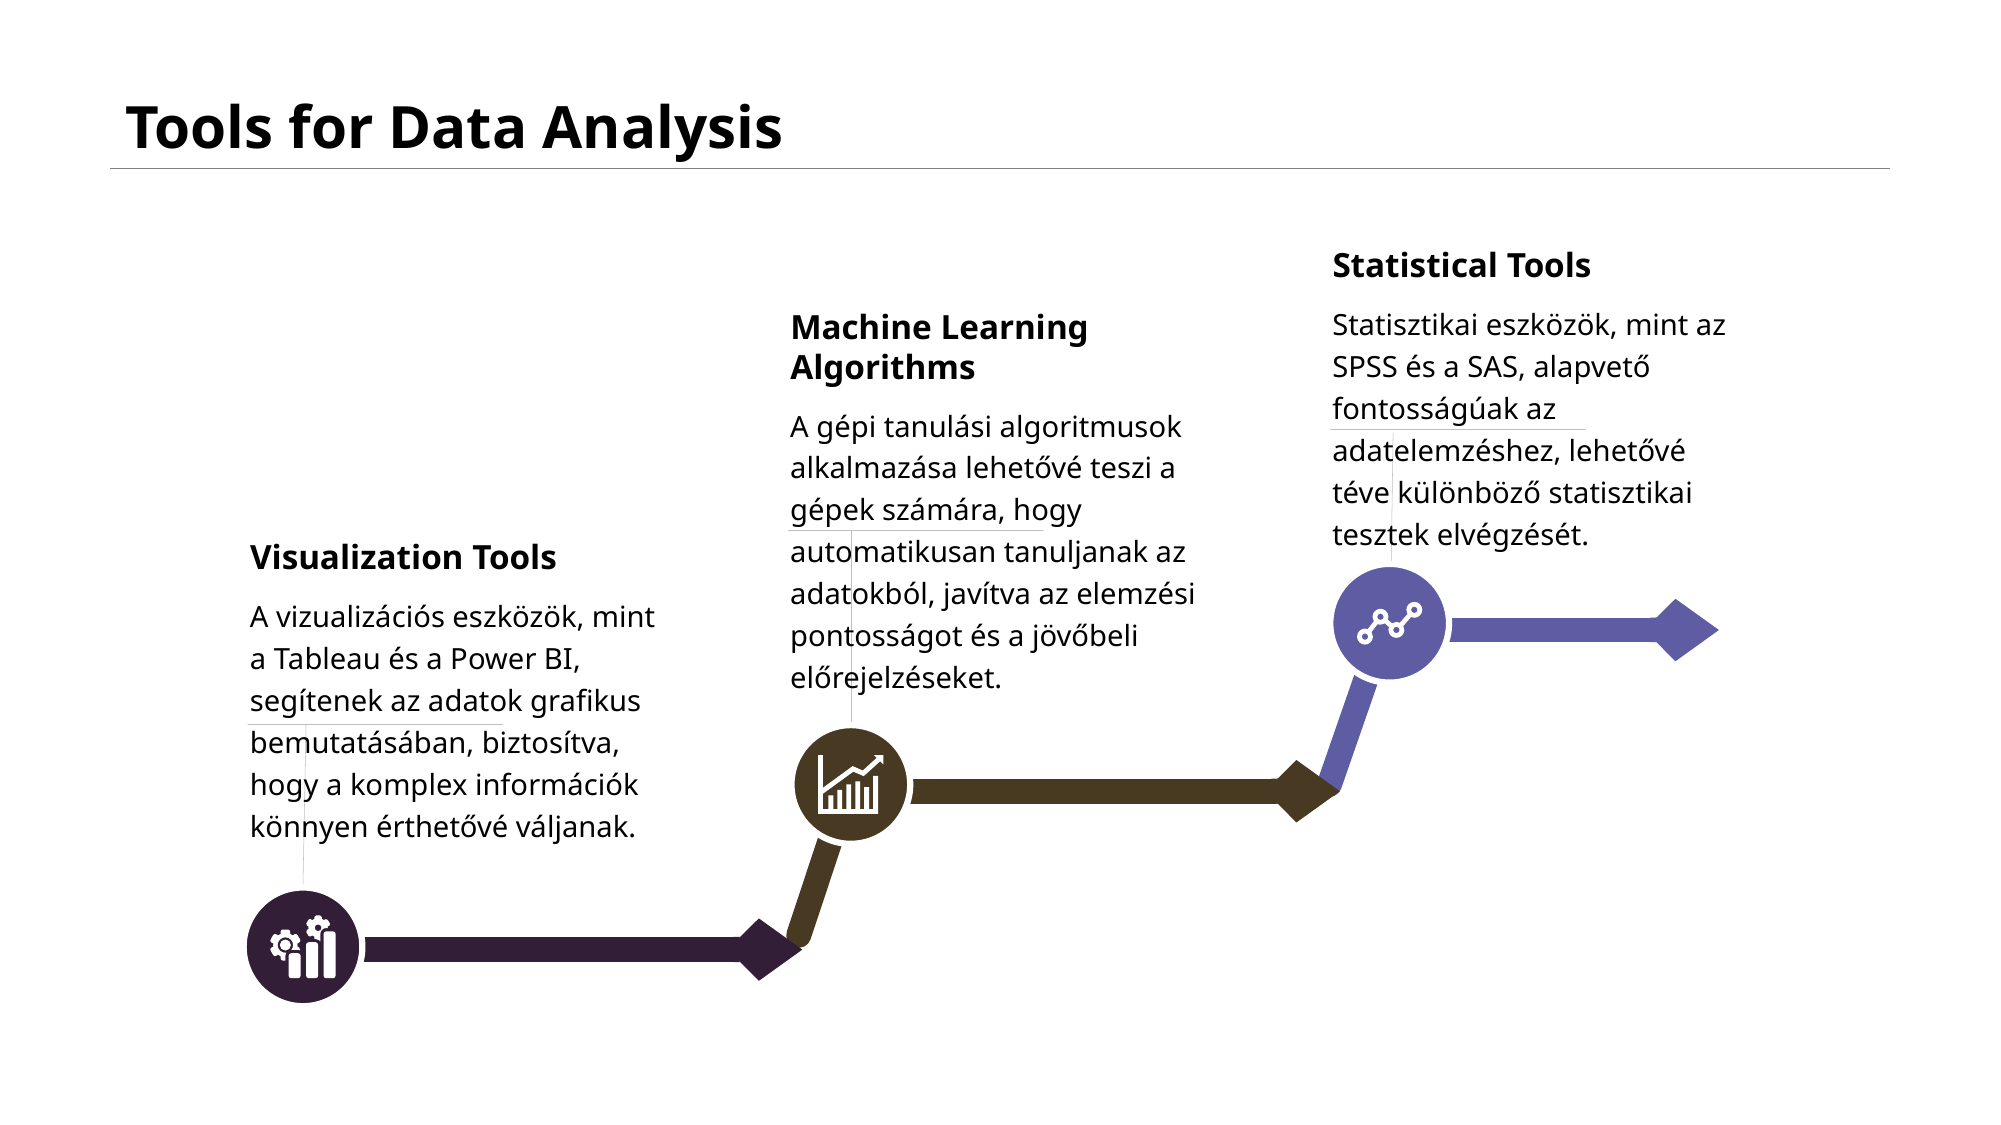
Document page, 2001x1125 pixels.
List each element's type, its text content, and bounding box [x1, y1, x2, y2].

text_box A vizualizációs eszközök, mint a Tableau és a Power BI, segítenek az adatok grafikus bemutatásában, biztosítva, hogy a komplex információk könnyen érthetővé váljanak. [235, 584, 683, 851]
text_box Machine Learning Algorithms [775, 298, 1223, 394]
text_box [791, 725, 911, 844]
title Tools for Data Analysis [109, 0, 1890, 169]
text_box [243, 887, 363, 1007]
text_box Statisztikai eszközök, mint az SPSS és a SAS, alapvető fontosságúak az adatelemzéshez, lehetővé téve különböző statisztikai tesztek elvégzését. [1317, 292, 1765, 559]
text_box A gépi tanulási algoritmusok alkalmazása lehetővé teszi a gépek számára, hogy automatikusan tanuljanak az adatokból, javítva az elemzési pontosságot és a jövőbeli előrejelzéseket. [775, 394, 1223, 703]
text_box Statistical Tools [1317, 236, 1765, 292]
text_box [1330, 563, 1450, 683]
text_box Visualization Tools [235, 528, 683, 584]
